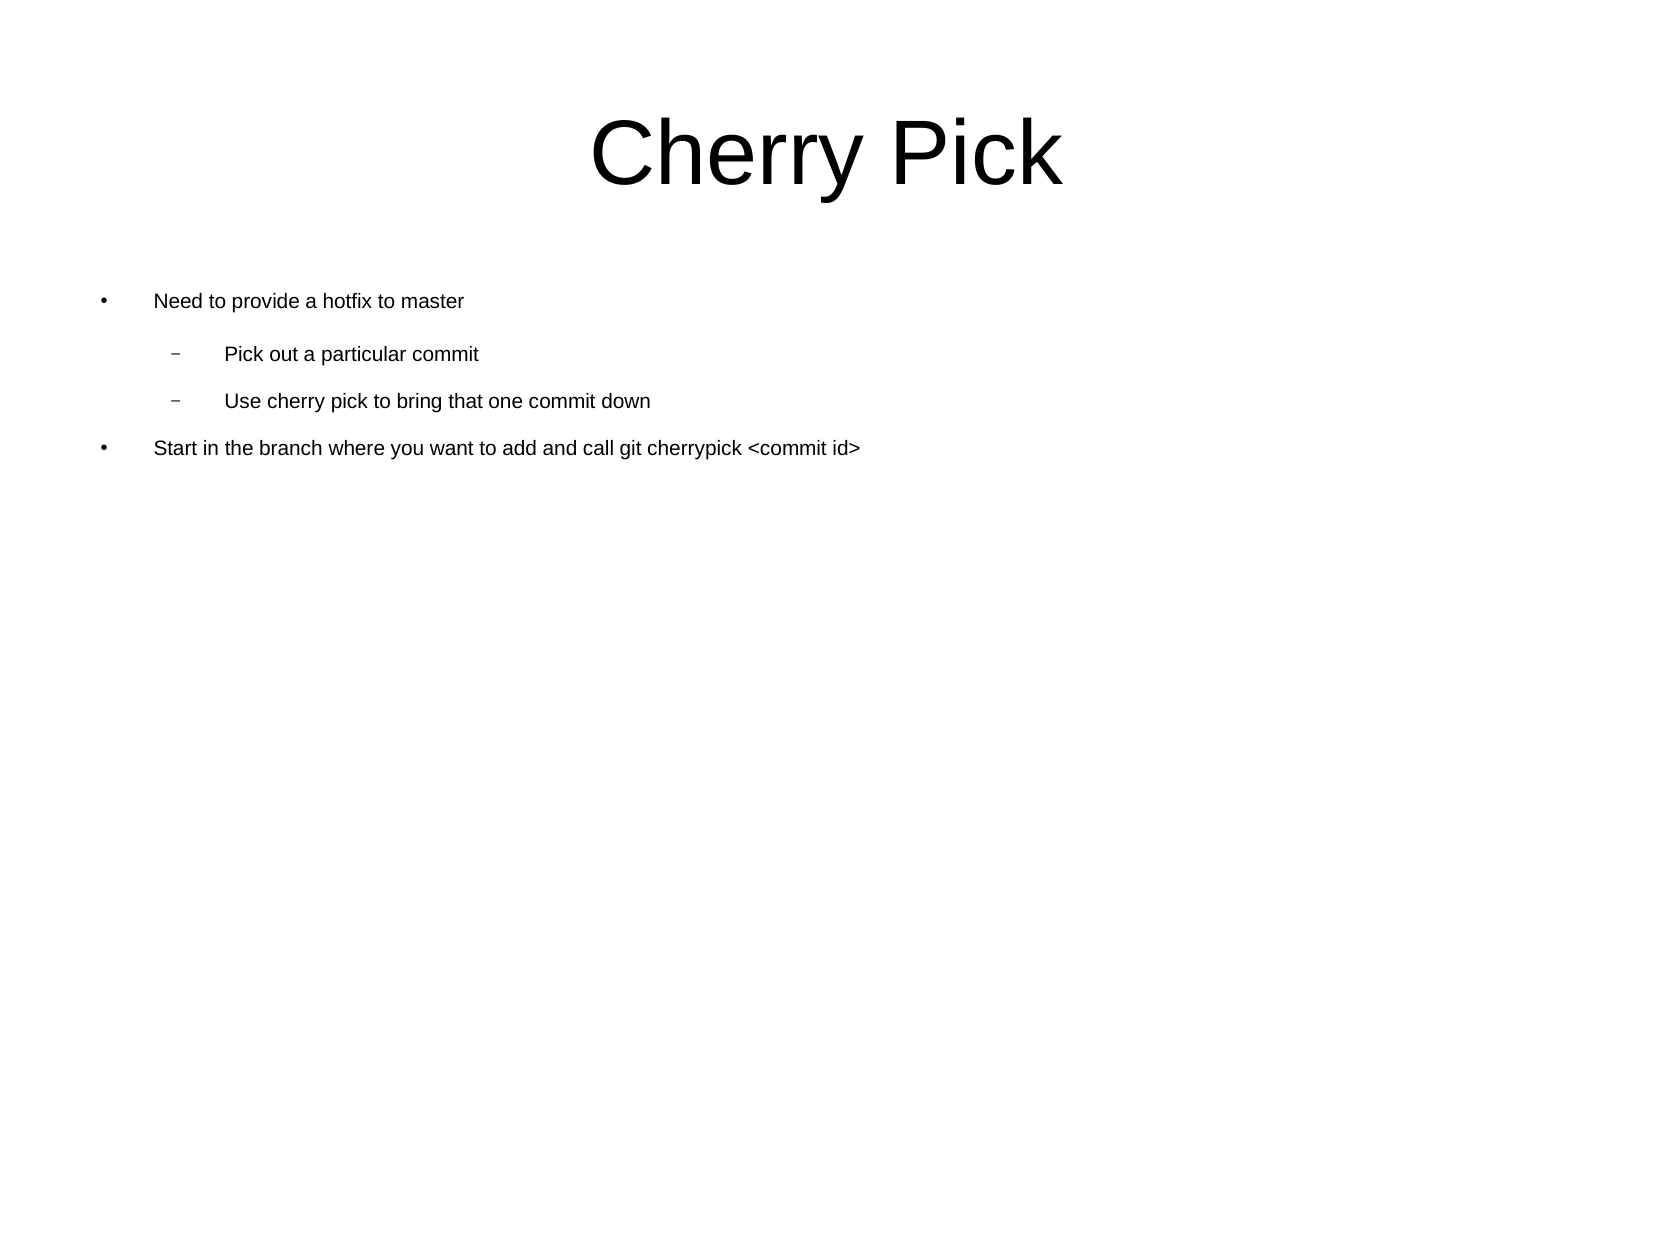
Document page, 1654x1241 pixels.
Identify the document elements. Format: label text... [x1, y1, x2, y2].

title Cherry Pick [82, 49, 1571, 257]
list Need to provide a hotfix to master Pick out a particular commit Use cherry pick to bring that one commit down Start in the branch where you want to add and call git cherrypick <commit id> [82, 290, 1571, 1010]
